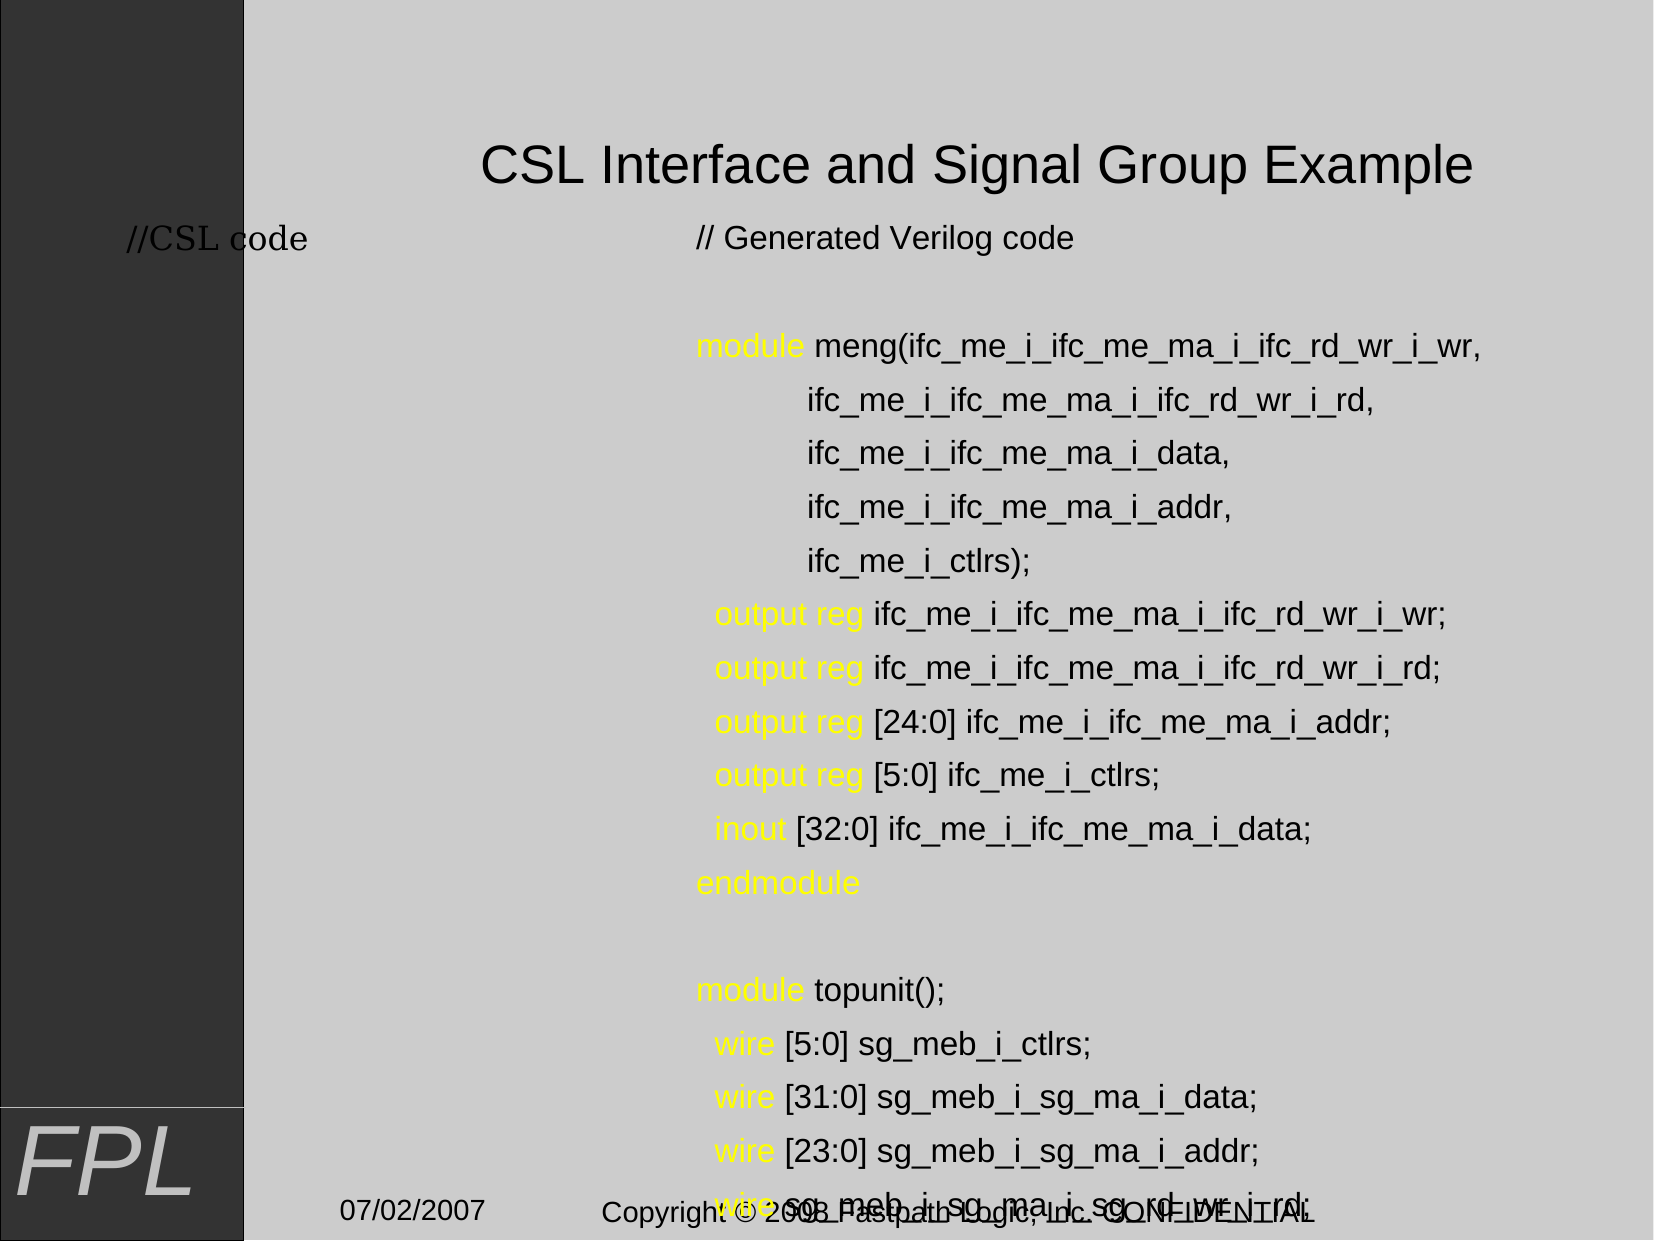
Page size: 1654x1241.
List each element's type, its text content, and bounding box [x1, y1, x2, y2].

list //CSL code [126, 219, 696, 1132]
list // Generated Verilog code module meng(ifc_me_i_ifc_me_ma_i_ifc_rd_wr_i_wr, ifc_me_i_ifc_me_ma_i_ifc_rd_wr_i_rd, ifc_me_i_ifc_me_ma_i_data, ifc_me_i_ifc_me_ma_i_addr, ifc_me_i_ctlrs); output reg ifc_me_i_ifc_me_ma_i_ifc_rd_wr_i_wr; output reg ifc_me_i_ifc_me_ma_i_ifc_rd_wr_i_rd; output reg [24:0] ifc_me_i_ifc_me_ma_i_addr; output reg [5:0] ifc_me_i_ctlrs; inout [32:0] ifc_me_i_ifc_me_ma_i_data; endmodule module topunit(); wire [5:0] sg_meb_i_ctlrs; wire [31:0] sg_meb_i_sg_ma_i_data; wire [23:0] sg_meb_i_sg_ma_i_addr; wire sg_meb_i_sg_ma_i_sg_rd_wr_i_rd; wire sg_meb_i_sg_ma_i_sg_rd_wr_i_wr; meng meng1(.ifc_me_i_ctlrs(sg_meb_i_ctlrs)); endmodule [696, 219, 1566, 1132]
title CSL Interface and Signal Group Example [427, 57, 1530, 219]
